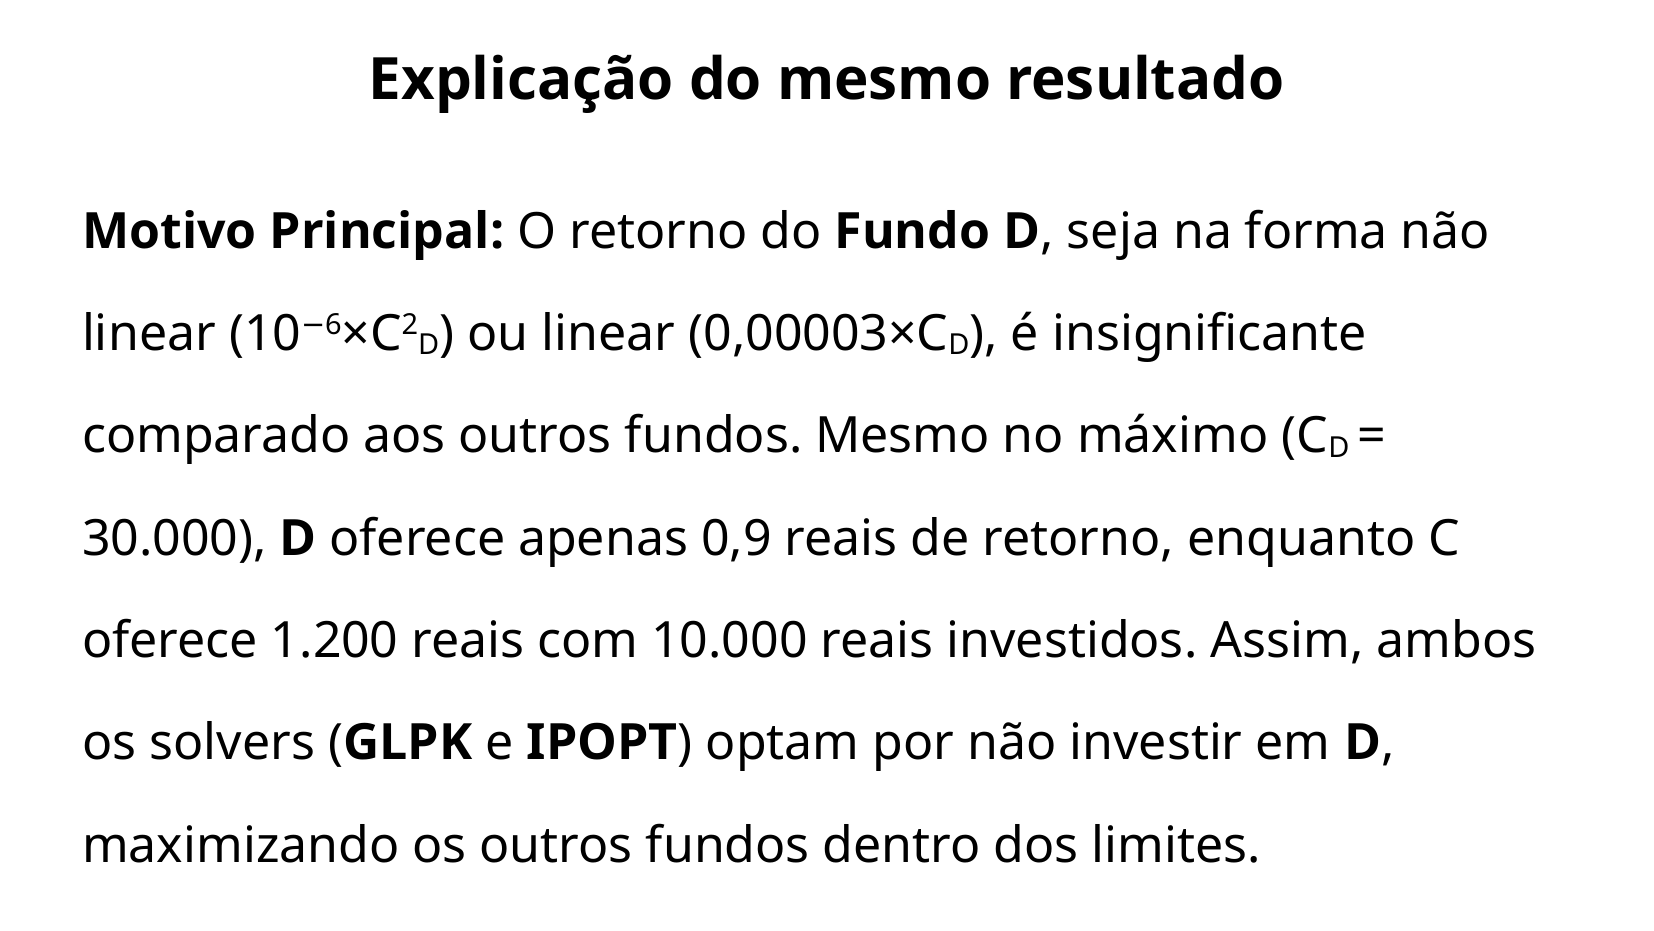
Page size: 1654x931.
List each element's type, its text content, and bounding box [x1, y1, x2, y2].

text_box Motivo Principal: O retorno do Fundo D, seja na forma não linear (10−6×C2D) ou linear (0,00003×CD), é insignificante comparado aos outros fundos. Mesmo no máximo (CD = 30.000), D oferece apenas 0,9 reais de retorno, enquanto C oferece 1.200 reais com 10.000 reais investidos. Assim, ambos os solvers (GLPK e IPOPT) optam por não investir em D, maximizando os outros fundos dentro dos limites. [82, 160, 1571, 749]
title Explicação do mesmo resultado [82, 37, 1571, 160]
